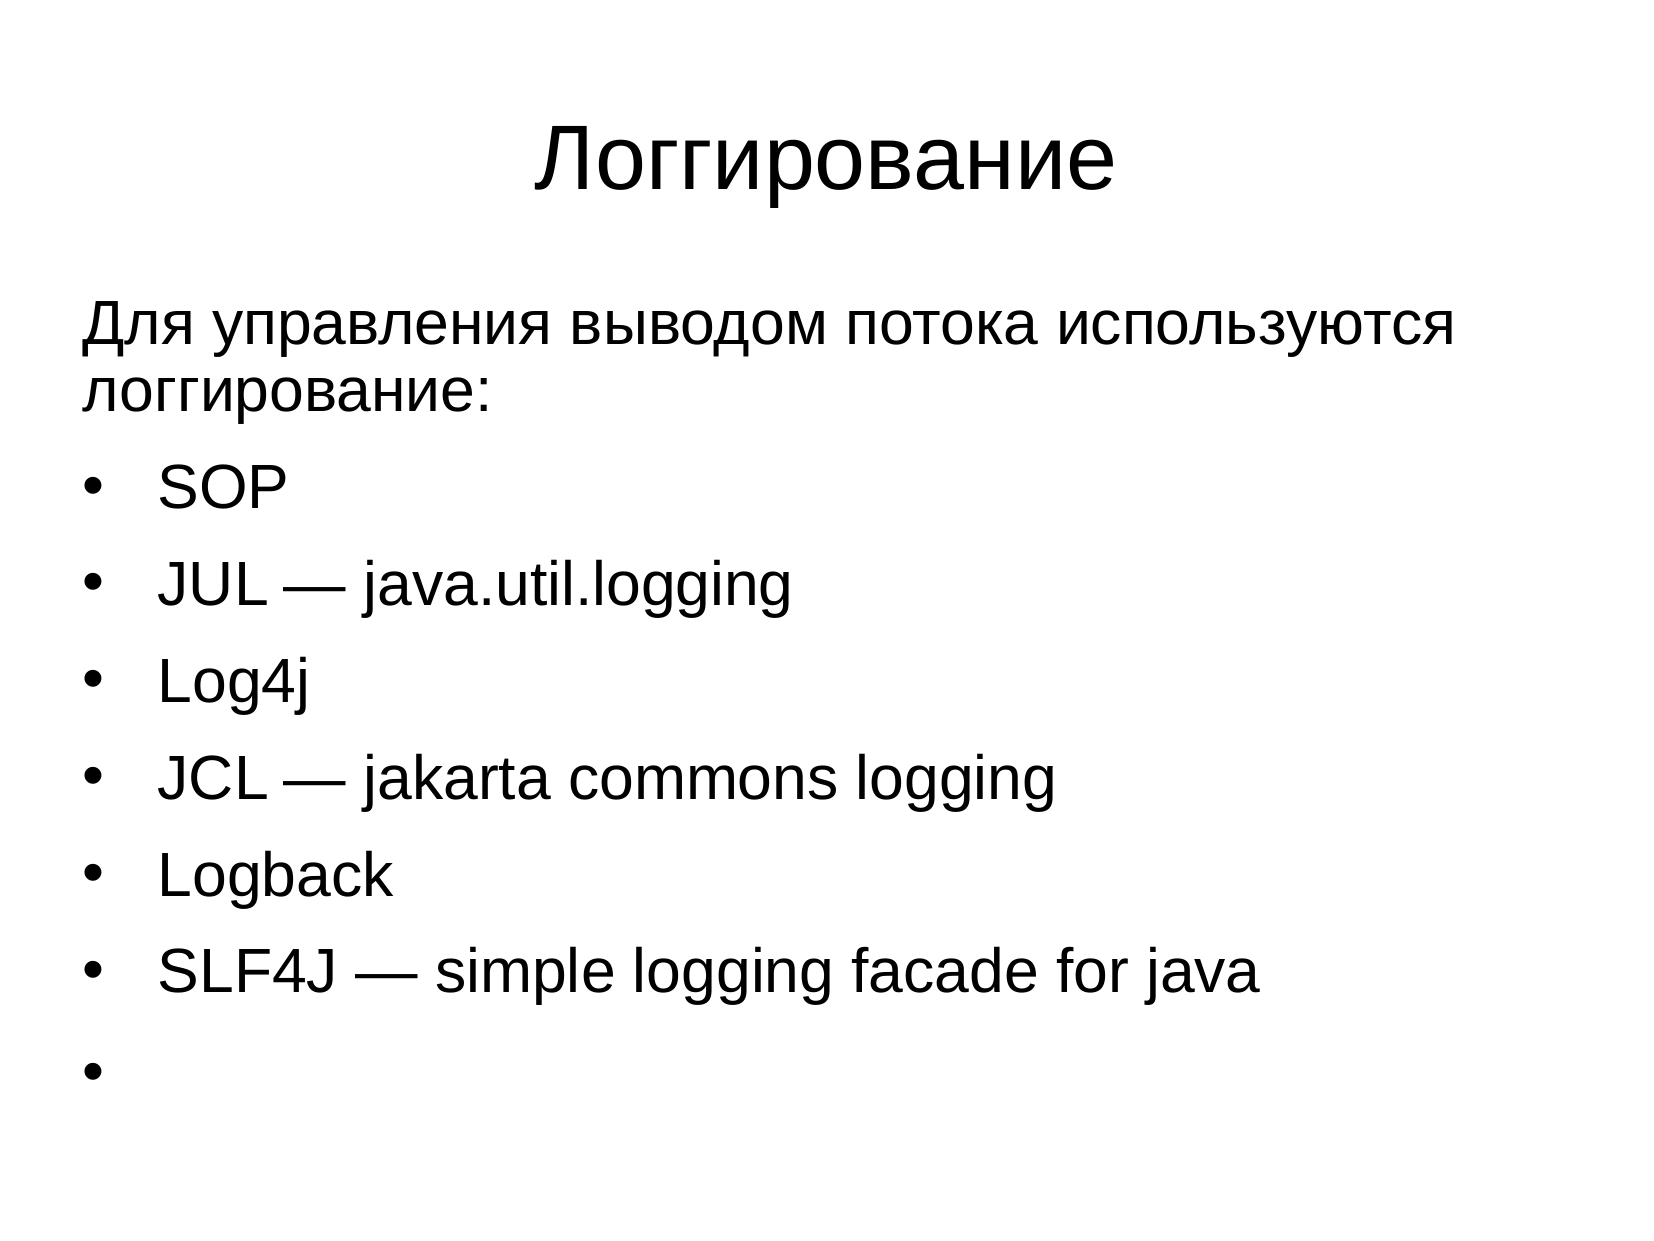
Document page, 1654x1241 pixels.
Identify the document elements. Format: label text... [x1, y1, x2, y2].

title Логгирование [82, 49, 1571, 257]
list Для управления выводом потока используются логгирование: SOP JUL — java.util.logging Log4j JCL — jakarta commons logging Logback SLF4J — simple logging facade for java [82, 290, 1571, 1010]
